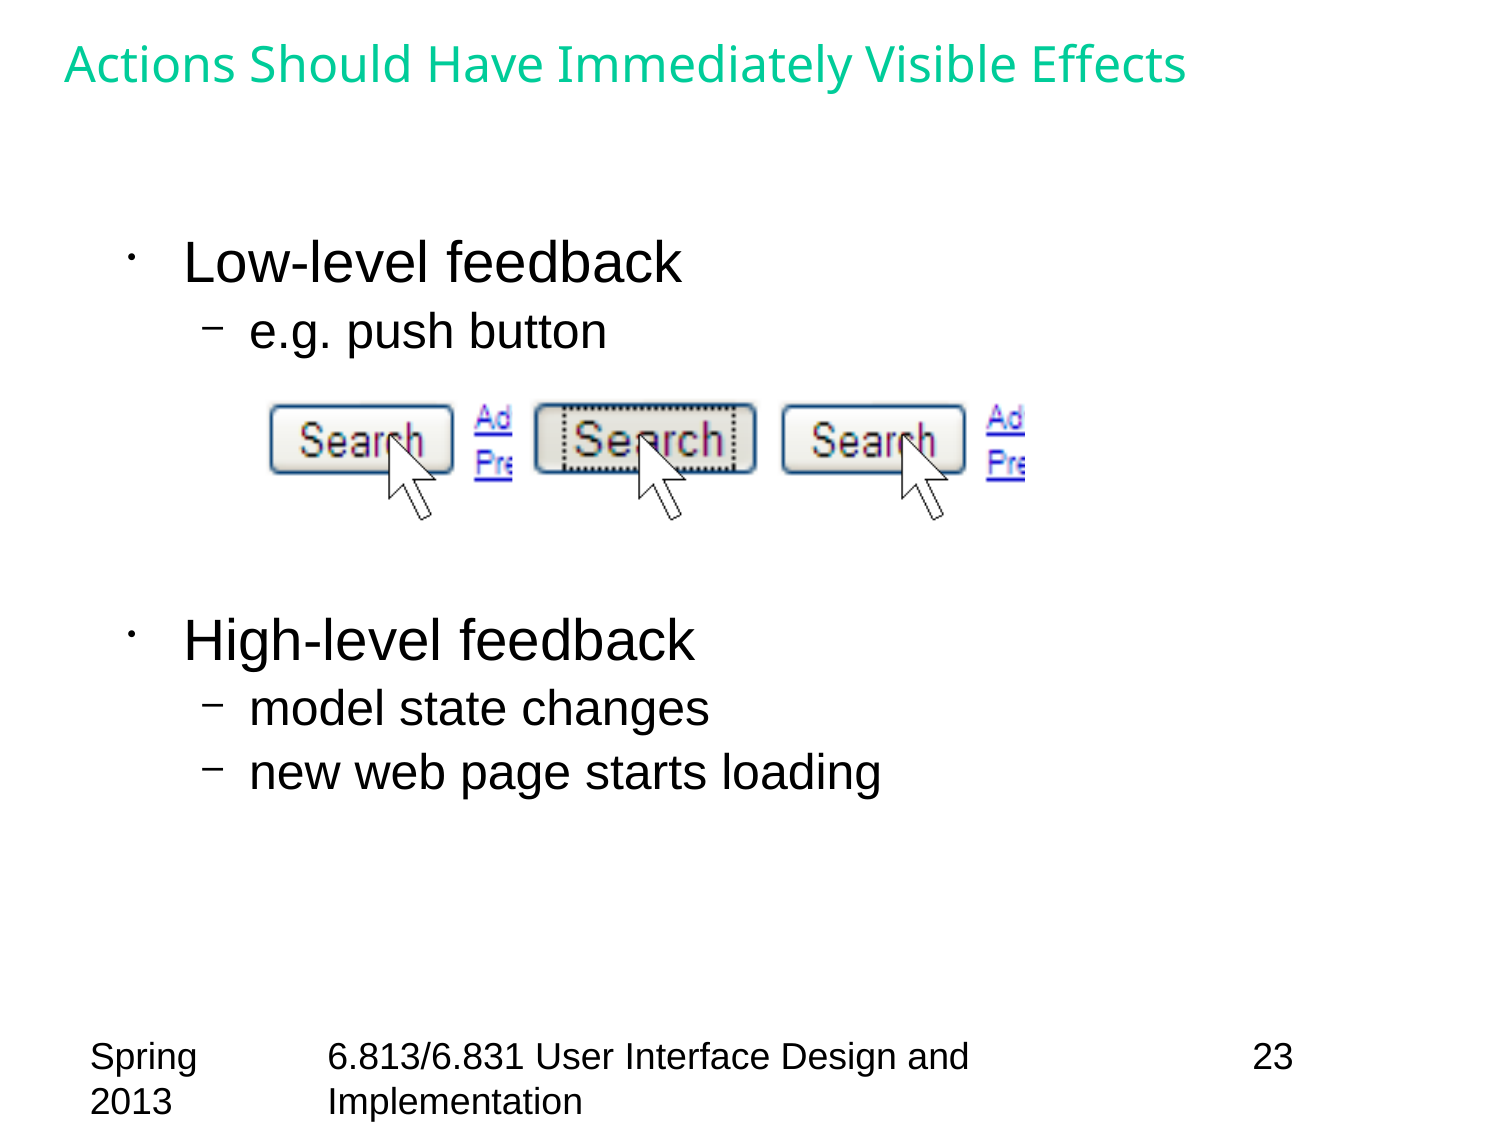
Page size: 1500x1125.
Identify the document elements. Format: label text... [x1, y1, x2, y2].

slide_number <number> [1237, 1024, 1425, 1103]
title Actions Should Have Immediately Visible Effects [50, 24, 1438, 150]
list Low-level feedback e.g. push button High-level feedback model state changes new web page starts loading [112, 224, 1388, 1000]
footer 6.813/6.831 User Interface Design and Implementation [312, 1024, 1225, 1103]
picture [525, 362, 772, 522]
picture [262, 371, 513, 522]
slide_number Spring 2013 [75, 1024, 300, 1103]
picture [774, 371, 1025, 522]
